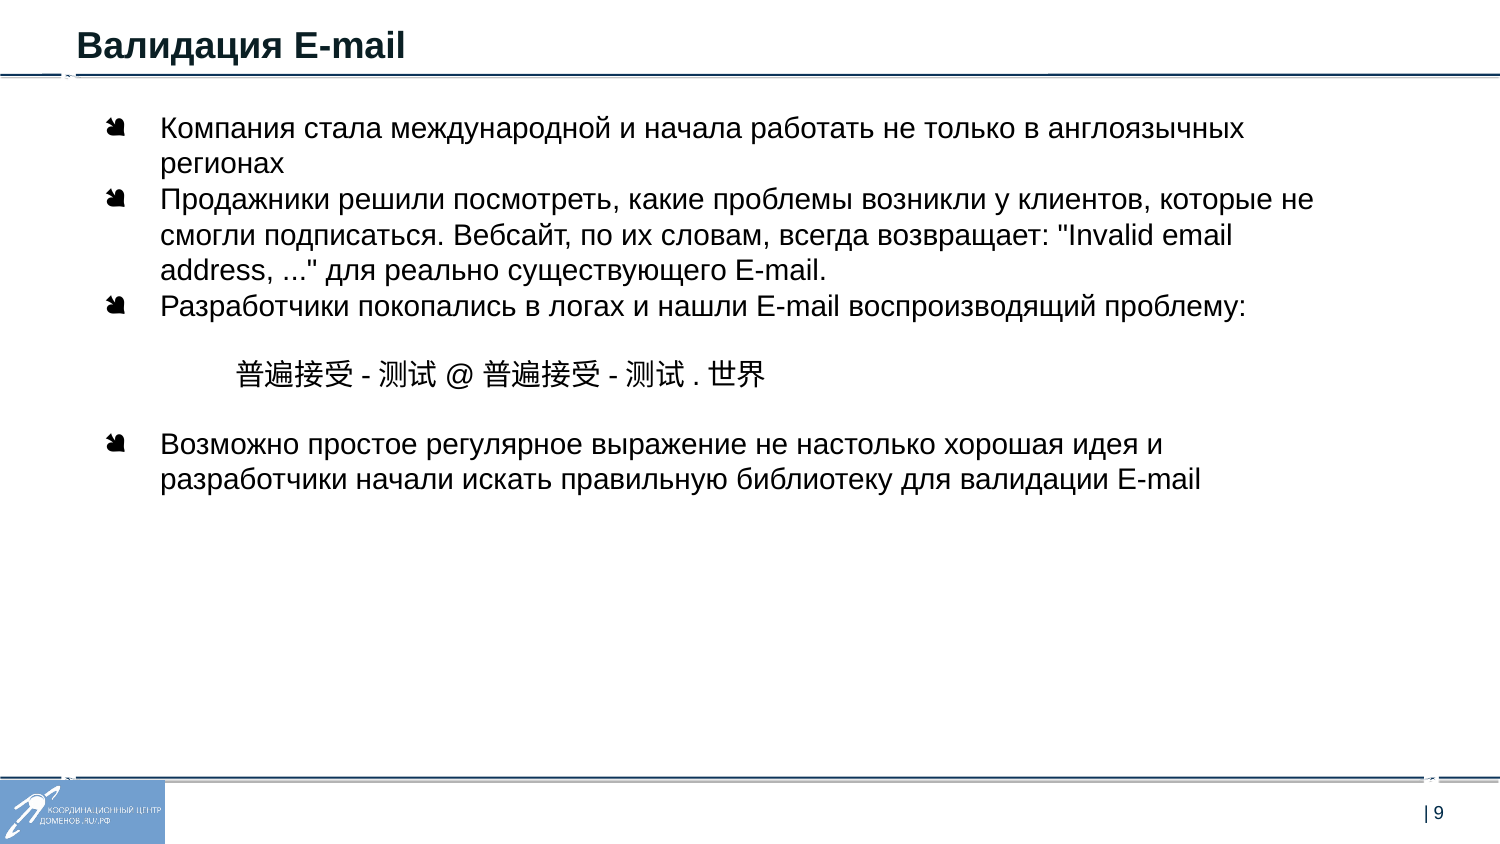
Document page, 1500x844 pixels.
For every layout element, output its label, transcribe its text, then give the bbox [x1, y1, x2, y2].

title Валидация E-mail [61, 5, 1376, 62]
picture [0, 779, 166, 844]
list Компания стала международной и начала работать не только в англоязычных регионах Продажники решили посмотреть, какие проблемы возникли у клиентов, которые не смогли подписаться. Вебсайт, по их словам, всегда возвращает: "Invalid email address, ..." для реально существующего E-mail. Разработчики покопались в логах и нашли E-mail воспроизводящий проблему: 普遍接受-测试@普遍接受-测试.世界 Возможно простое регулярное выражение не настолько хорошая идея и разработчики начали искать правильную библиотеку для валидации E-mail [70, 93, 1368, 656]
